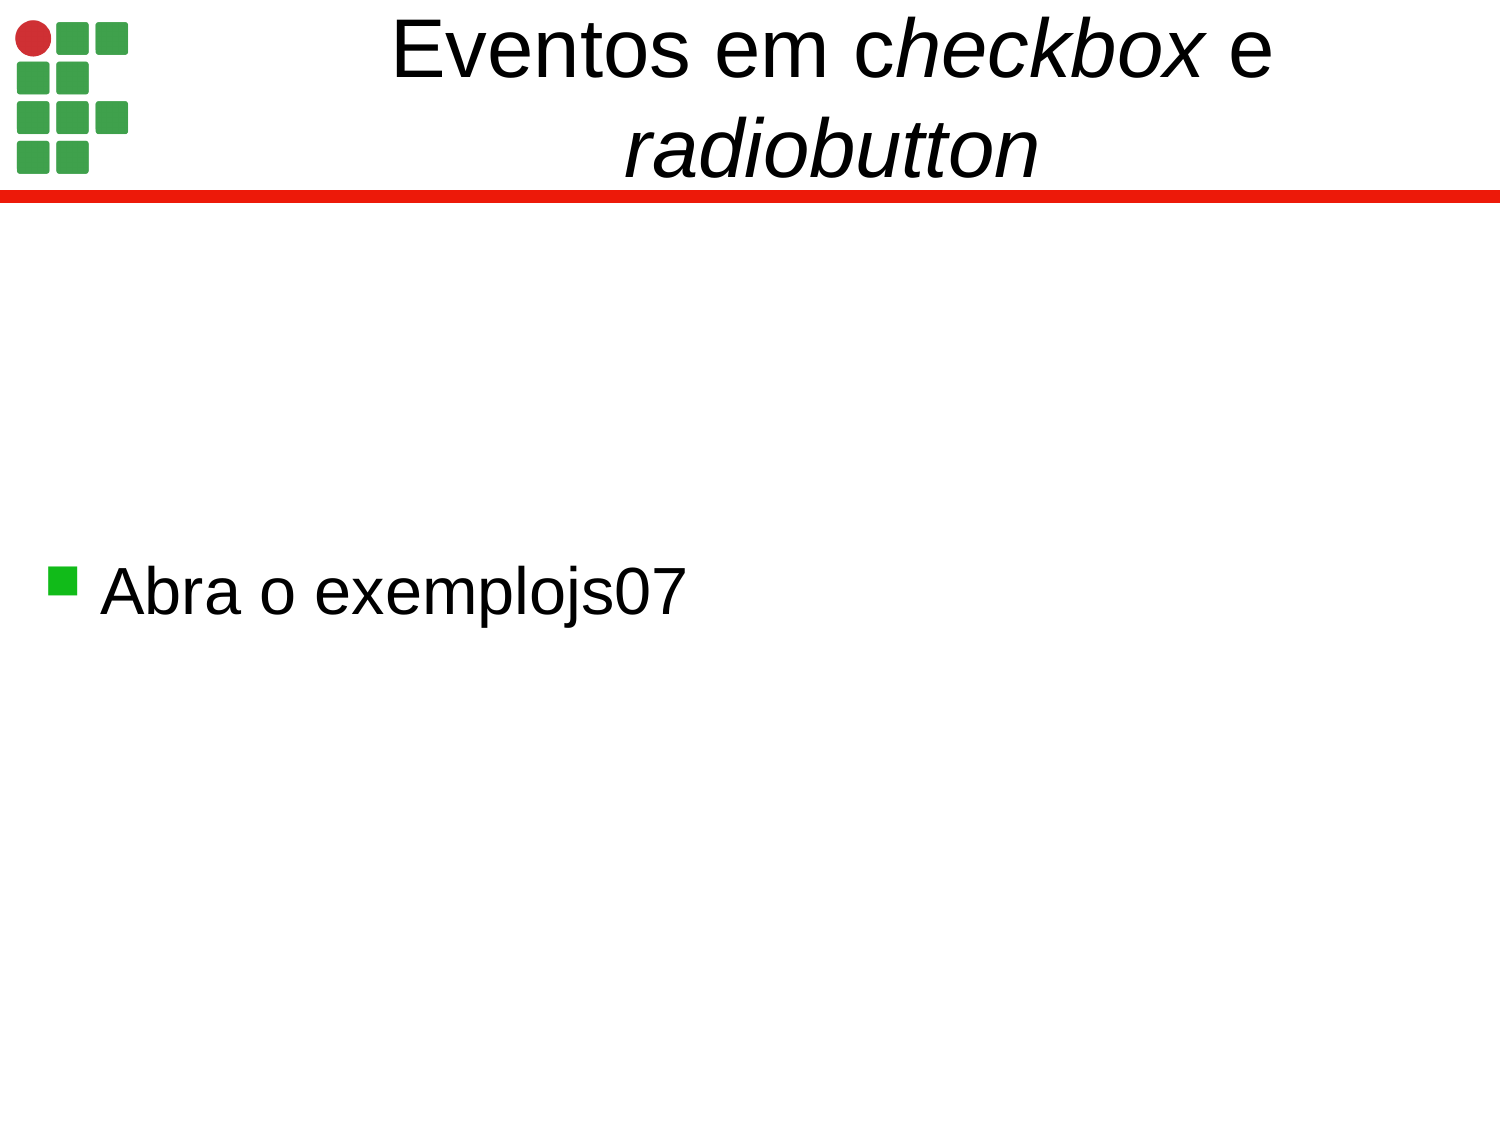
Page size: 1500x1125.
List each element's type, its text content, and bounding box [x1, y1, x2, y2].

title Eventos em checkbox e radiobutton [165, 0, 1500, 202]
list Abra o exemplojs07 [29, 207, 1471, 1087]
picture [14, 16, 130, 178]
